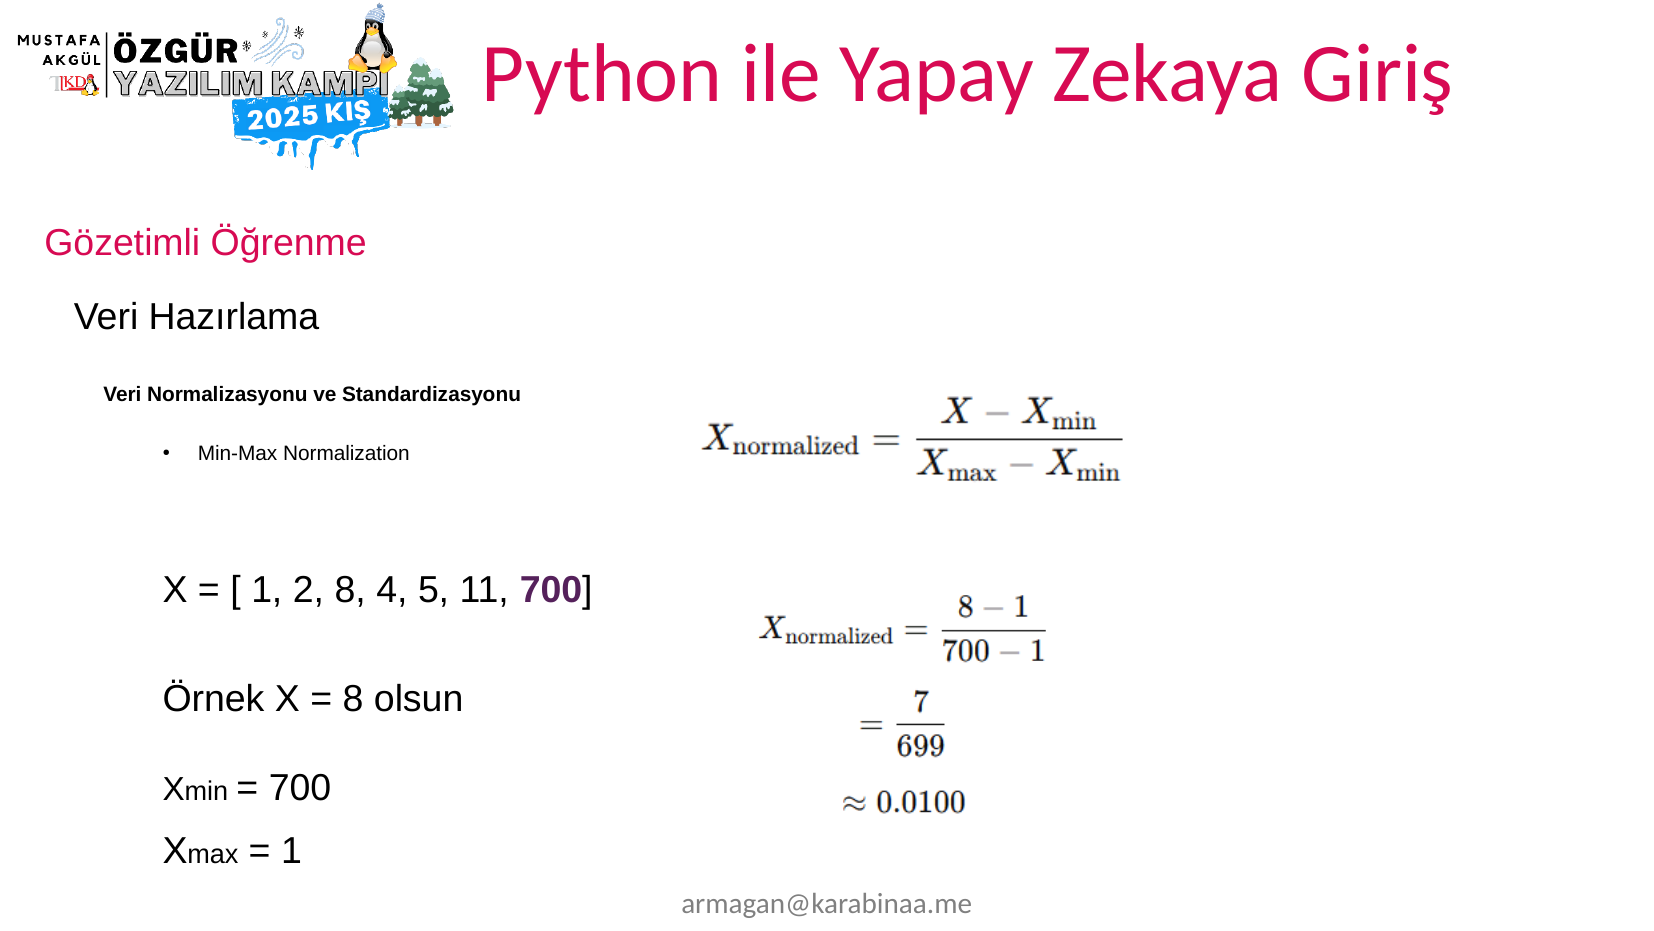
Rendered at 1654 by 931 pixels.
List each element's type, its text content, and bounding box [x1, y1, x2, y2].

text_box Örnek X = 8 olsun [147, 649, 650, 739]
text_box Xmin = 700 Xmax = 1 [147, 739, 384, 886]
text_box Python ile Yapay Zekaya Giriş [467, 10, 1654, 126]
text_box Veri Hazırlama [59, 288, 621, 355]
picture [0, 0, 463, 177]
text_box X = [ 1, 2, 8, 4, 5, 11, 700] [147, 561, 608, 618]
picture [738, 578, 1134, 827]
text_box Min-Max Normalization [147, 434, 679, 473]
text_box Gözetimli Öğrenme [29, 213, 854, 271]
text_box Veri Normalizasyonu ve Standardizasyonu [88, 375, 562, 414]
picture [679, 383, 1182, 502]
text_box armagan@karabinaa.me [0, 877, 1654, 928]
